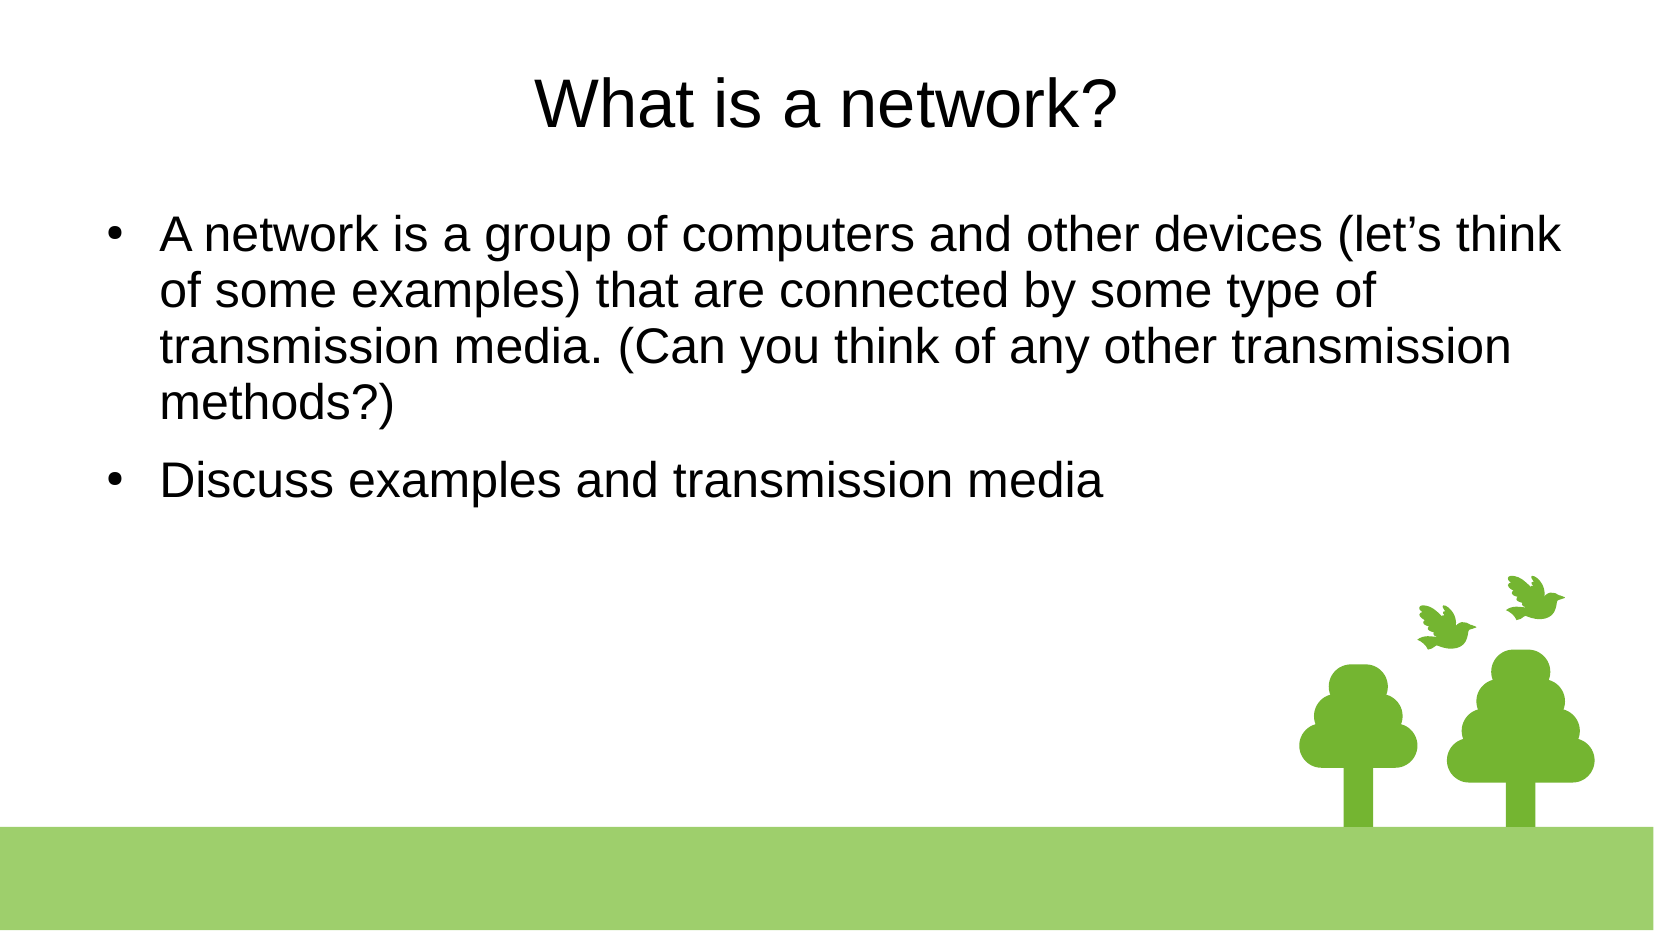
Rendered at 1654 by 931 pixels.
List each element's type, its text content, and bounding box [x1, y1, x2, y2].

list A network is a group of computers and other devices (let’s think of some examples) that are connected by some type of transmission media. (Can you think of any other transmission methods?) Discuss examples and transmission media [88, 206, 1565, 739]
title What is a network? [88, 29, 1565, 178]
